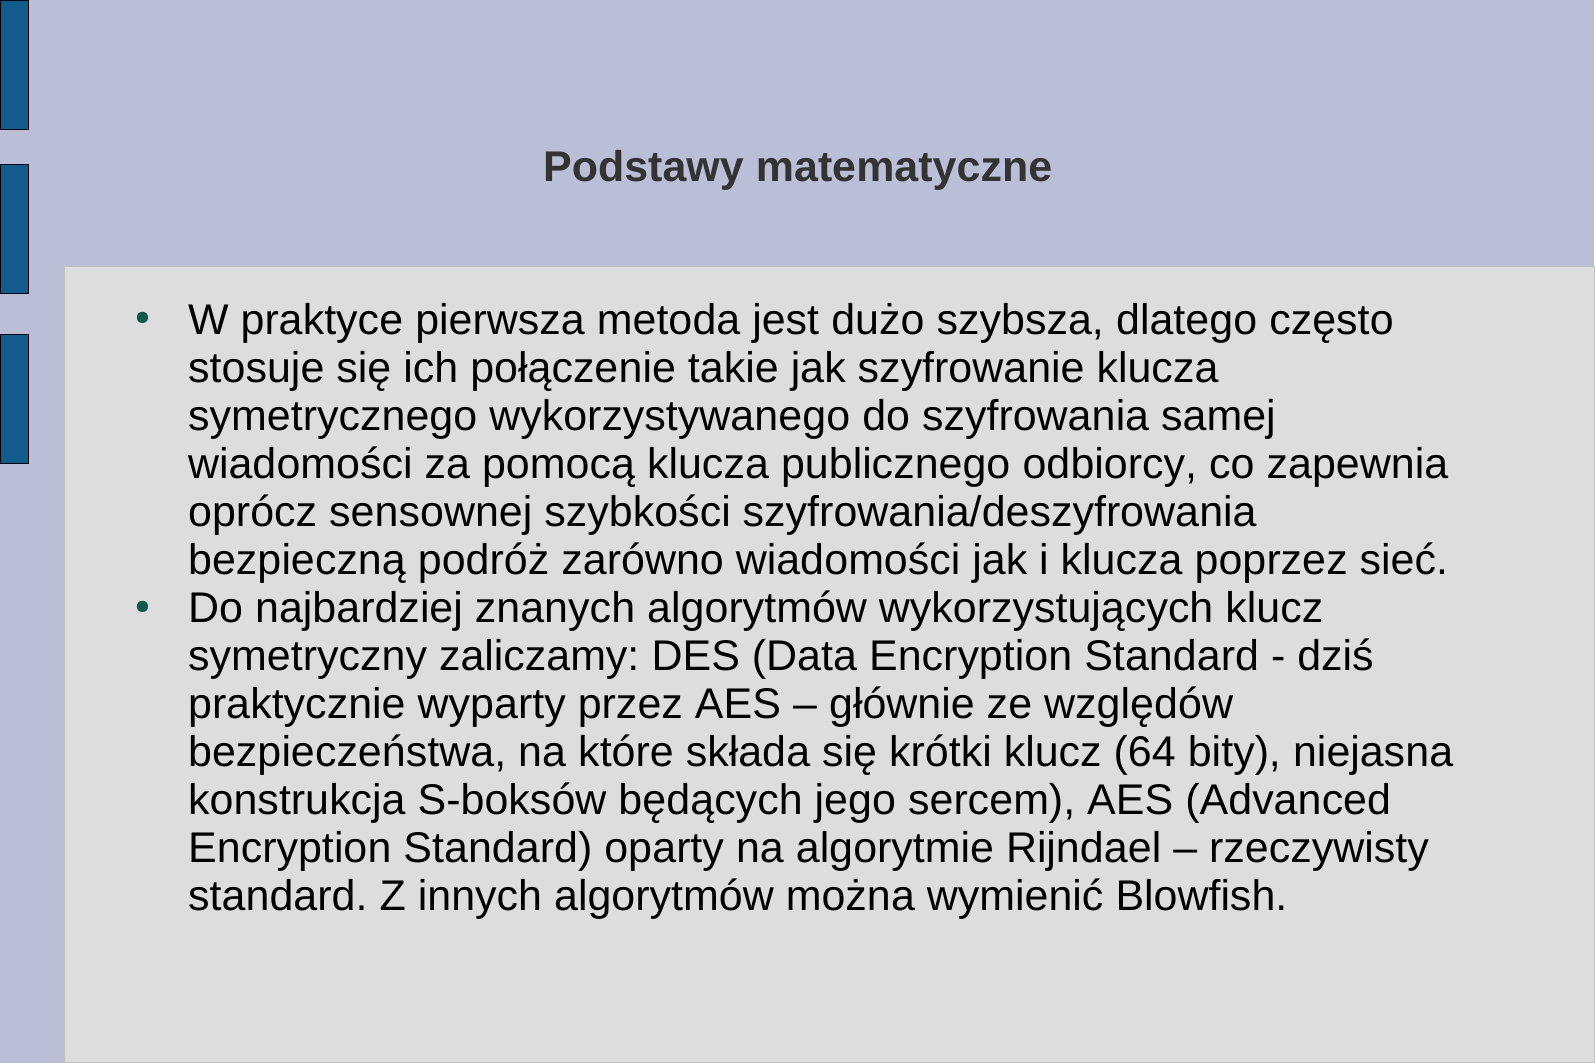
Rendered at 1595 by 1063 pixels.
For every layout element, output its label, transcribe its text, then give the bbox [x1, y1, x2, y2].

title Podstawy matematyczne [117, 78, 1479, 256]
list W praktyce pierwsza metoda jest dużo szybsza, dlatego często stosuje się ich połączenie takie jak szyfrowanie klucza symetrycznego wykorzystywanego do szyfrowania samej wiadomości za pomocą klucza publicznego odbiorcy, co zapewnia oprócz sensownej szybkości szyfrowania/deszyfrowania bezpieczną podróż zarówno wiadomości jak i klucza poprzez sieć. Do najbardziej znanych algorytmów wykorzystujących klucz symetryczny zaliczamy: DES (Data Encryption Standard - dziś praktycznie wyparty przez AES – głównie ze względów bezpieczeństwa, na które składa się krótki klucz (64 bity), niejasna konstrukcja S-boksów będących jego sercem), AES (Advanced Encryption Standard) oparty na algorytmie Rijndael – rzeczywisty standard. Z innych algorytmów można wymienić Blowfish. [117, 295, 1479, 966]
